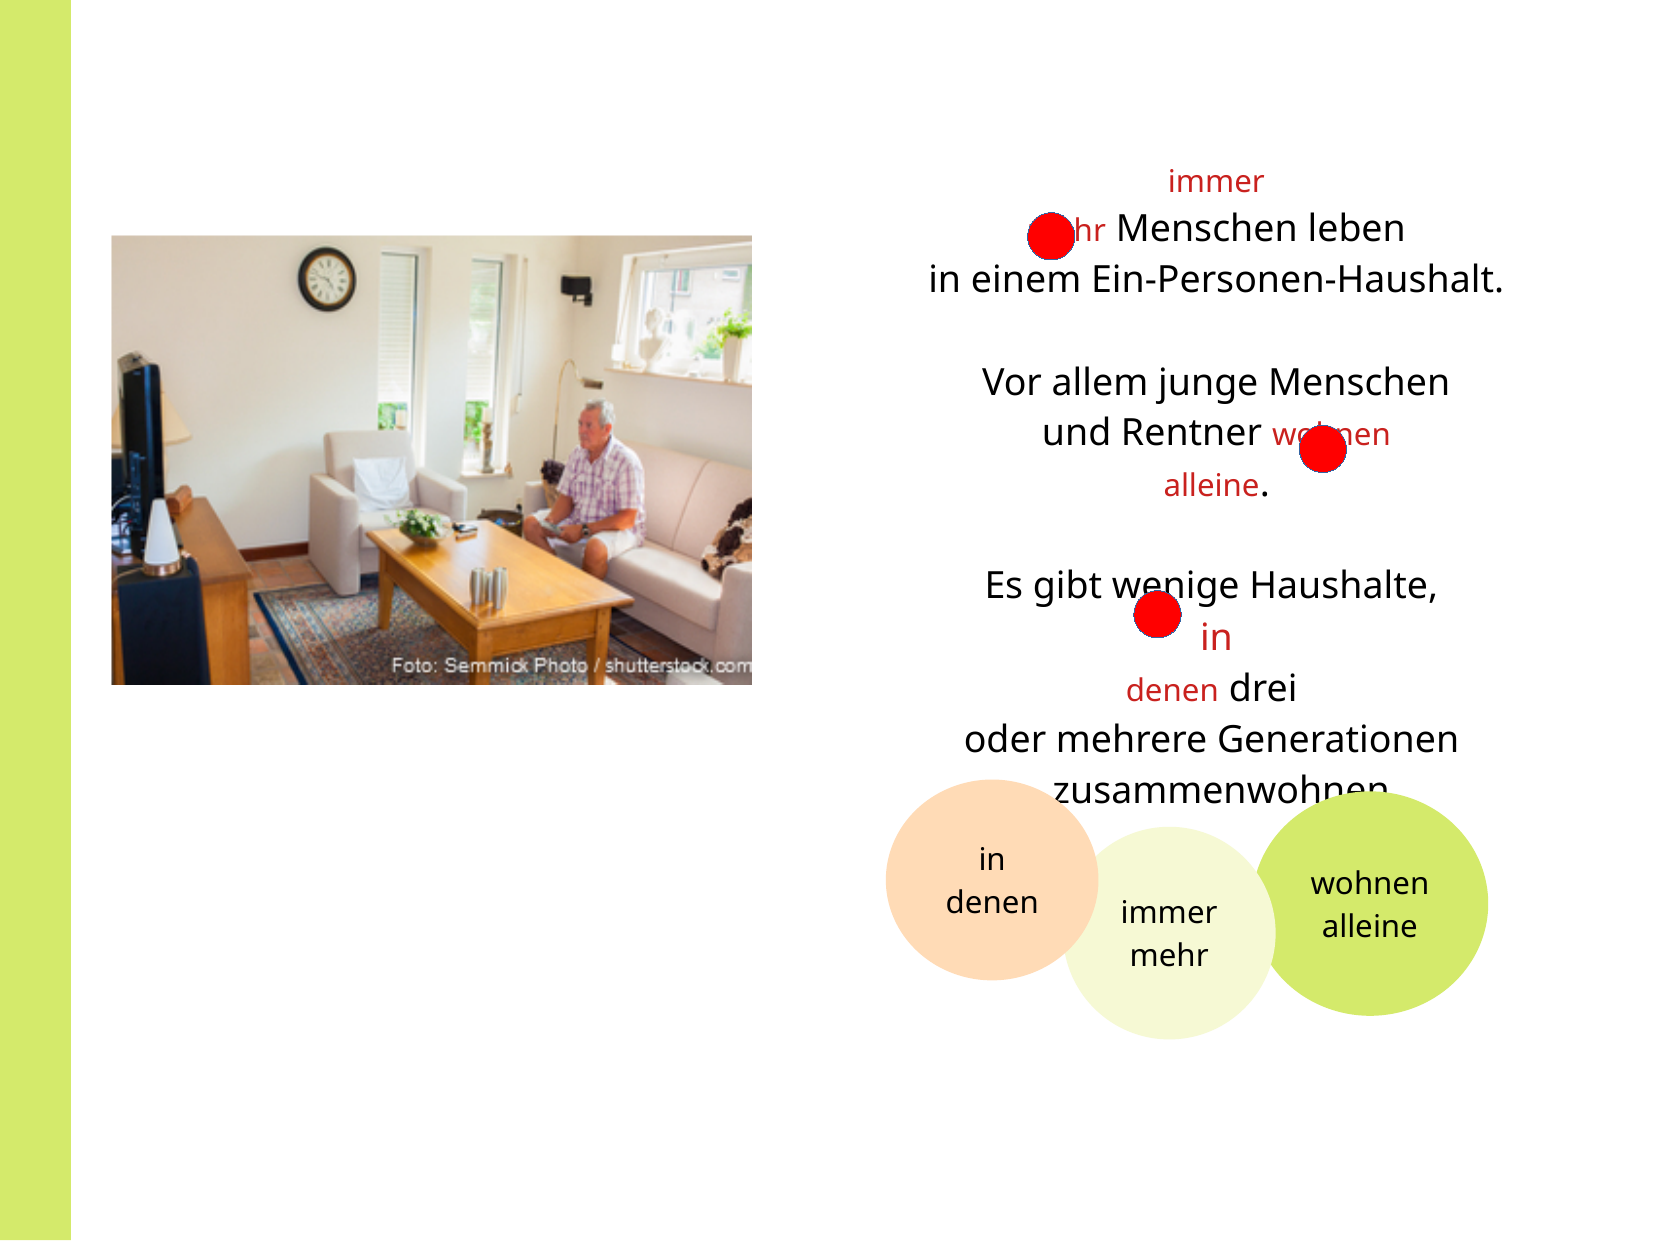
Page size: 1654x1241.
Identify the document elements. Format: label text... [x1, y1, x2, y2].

text_box [1027, 212, 1075, 260]
title immer mehr Menschen leben in einem Ein-Personen-Haushalt. Vor allem junge Menschen und Rentner wohnen alleine. Es gibt wenige Haushalte, in denen drei oder mehrere Generationen zusammenwohnen [779, 0, 1654, 1229]
text_box [1299, 425, 1347, 473]
picture [110, 234, 752, 686]
text_box in denen [885, 779, 1099, 981]
text_box wohnen alleine [1257, 791, 1489, 1016]
text_box immer mehr [1065, 826, 1276, 1040]
text_box [1133, 590, 1182, 638]
text_box [0, 0, 71, 1241]
